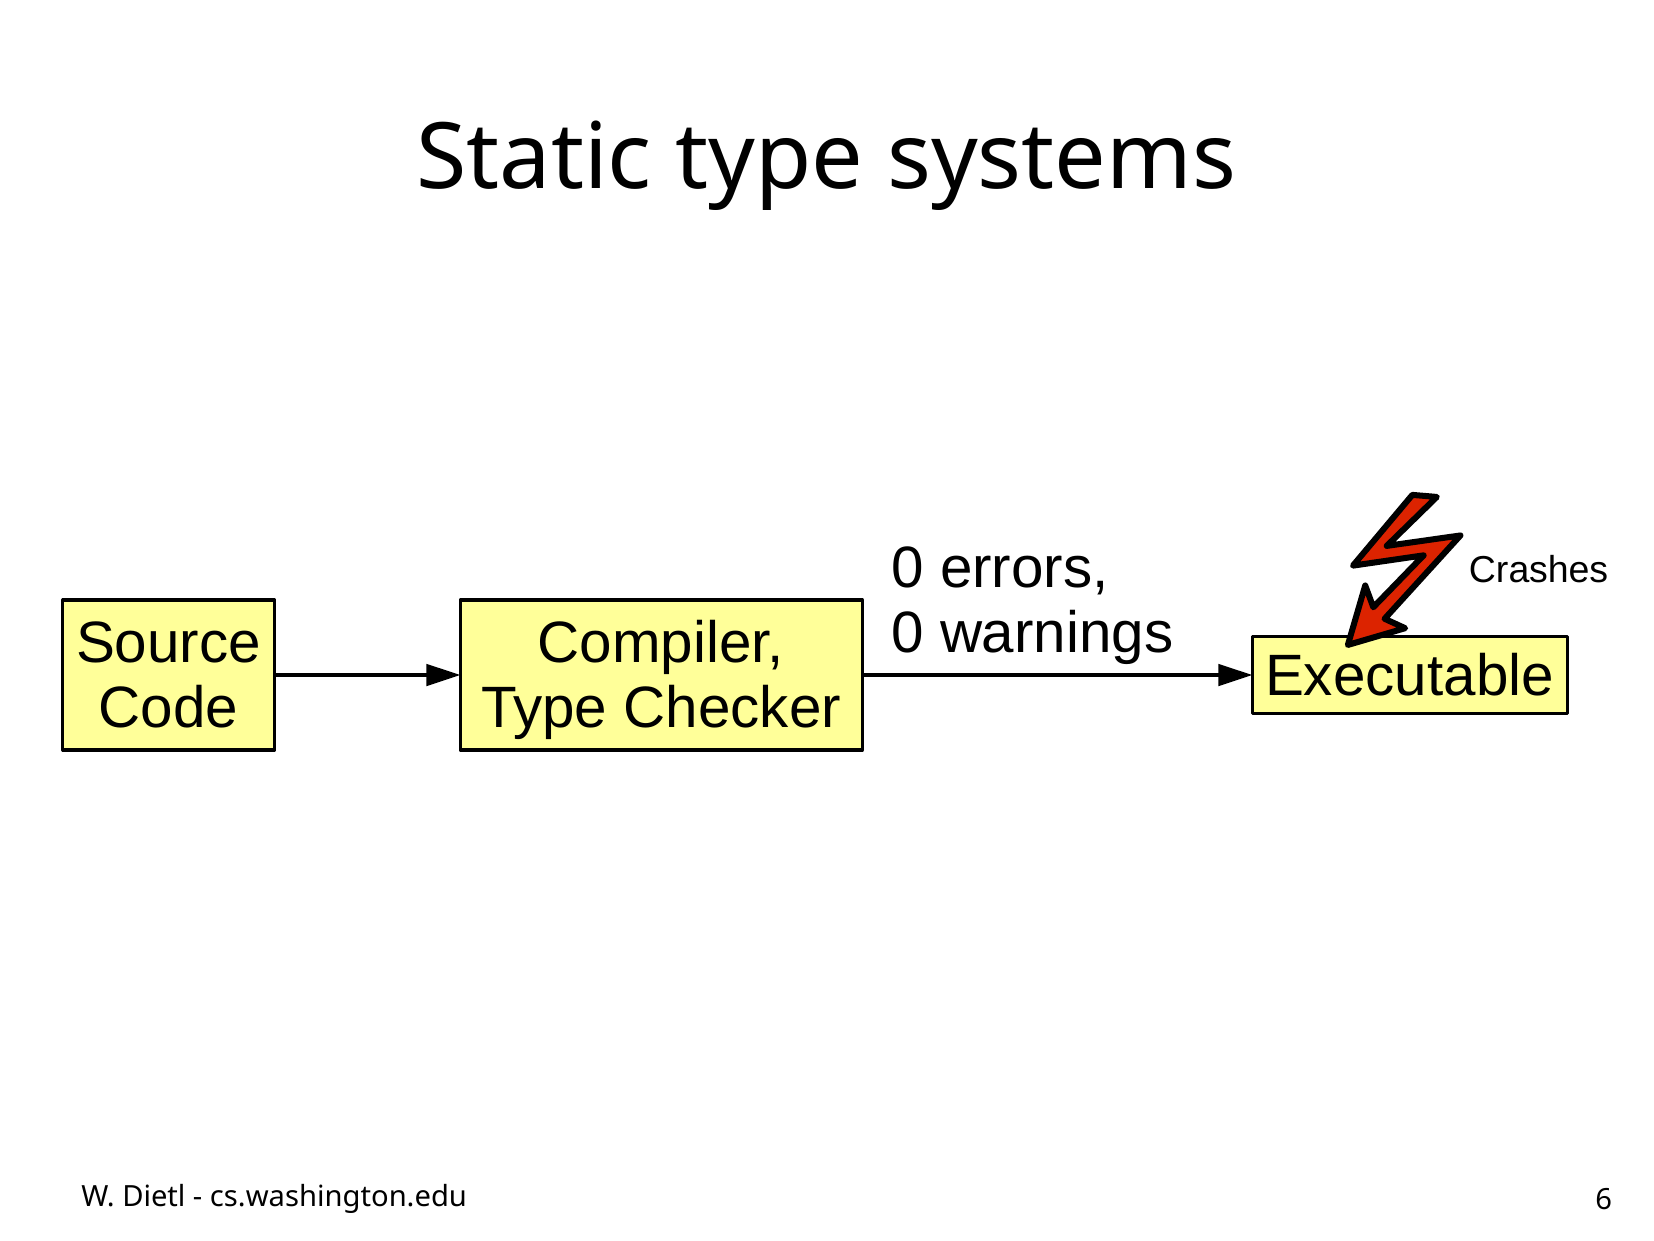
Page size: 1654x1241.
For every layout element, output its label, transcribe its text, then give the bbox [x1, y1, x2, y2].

text_box Source Code [62, 600, 275, 751]
text_box Crashes [1347, 494, 1461, 645]
text_box 0 errors, 0 warnings [876, 527, 1189, 672]
title Static type systems [82, 49, 1571, 257]
text_box Executable [1252, 636, 1568, 714]
text_box Compiler, Type Checker [460, 600, 863, 751]
